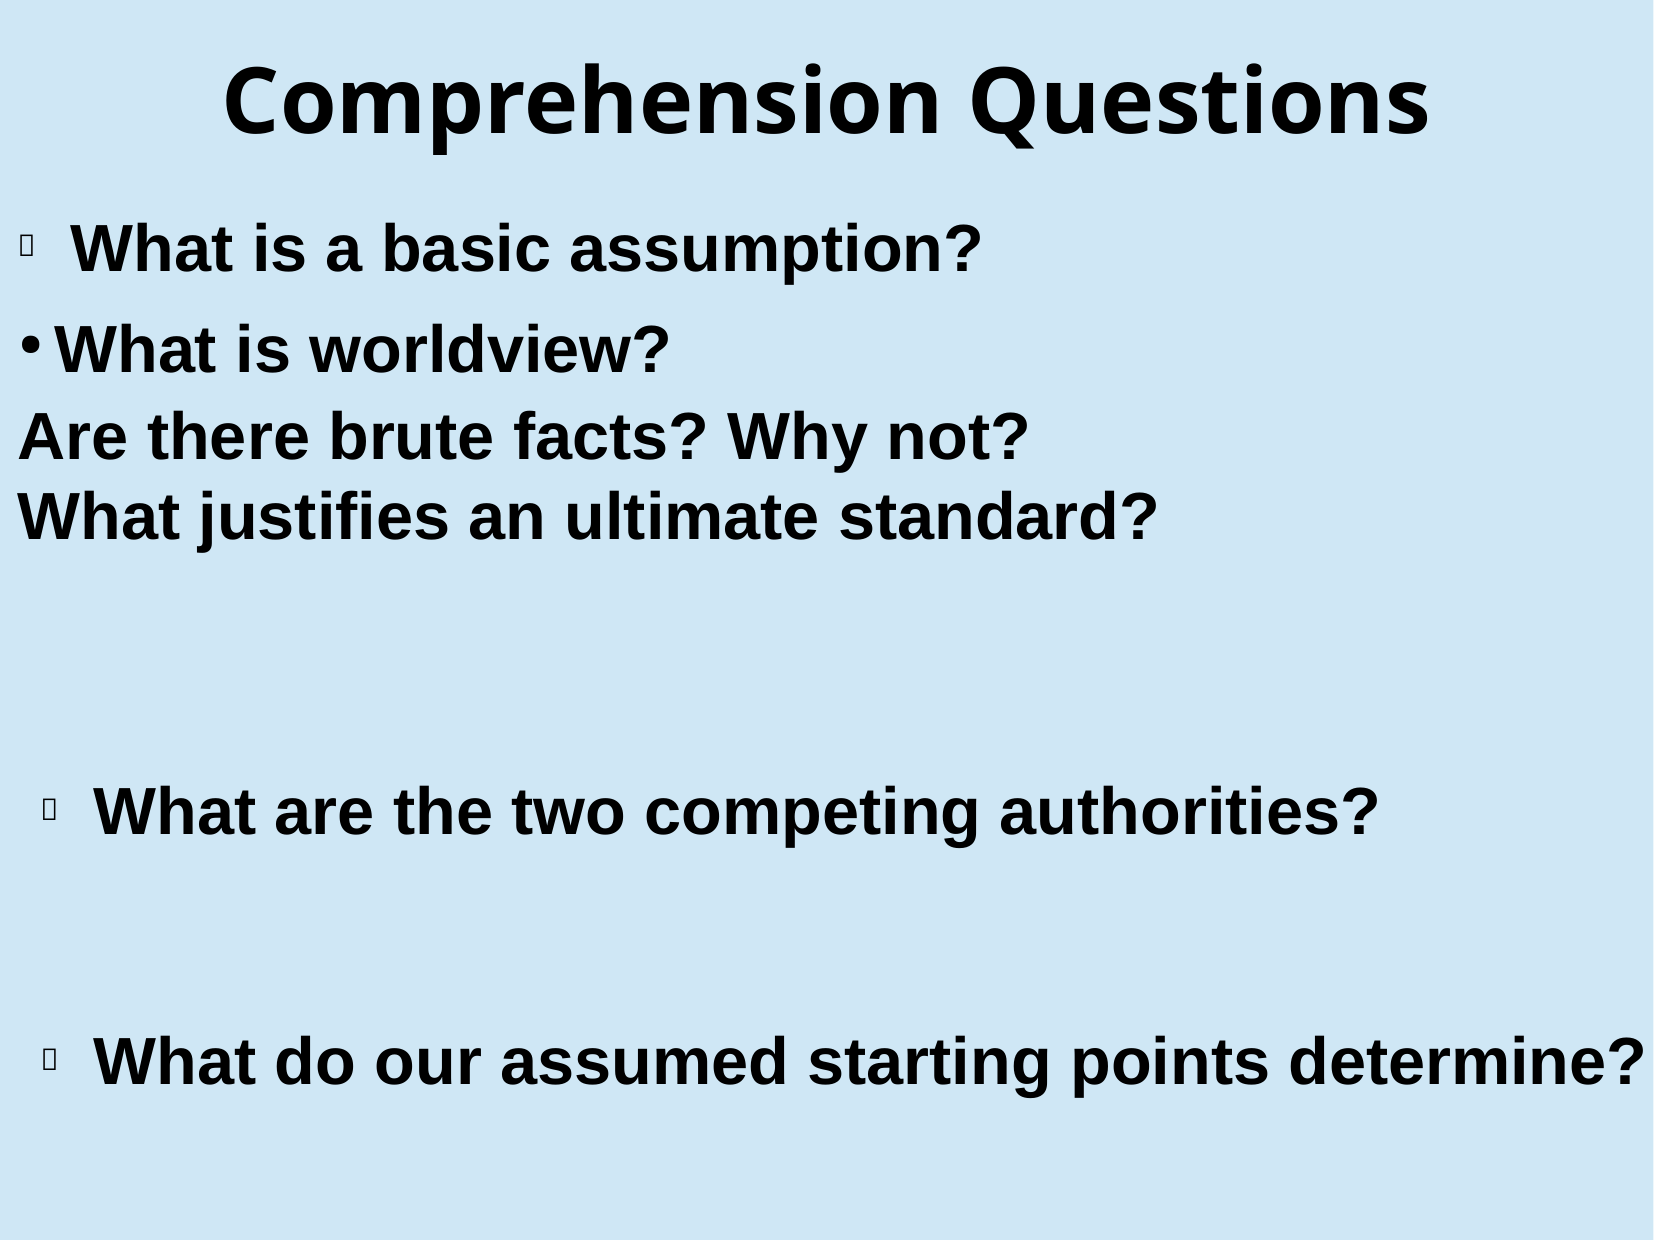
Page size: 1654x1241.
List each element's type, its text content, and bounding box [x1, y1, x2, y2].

text_box What are the two competing authorities? [22, 776, 1534, 866]
title Comprehension Questions [82, 0, 1571, 207]
list What is worldview? [18, 314, 1530, 402]
list Are there brute facts? Why not? [17, 402, 1552, 479]
list What justifies an ultimate standard? [17, 482, 1211, 579]
text_box What do our assumed starting points determine? [22, 1026, 1654, 1107]
list What is a basic assumption? [0, 213, 1511, 312]
